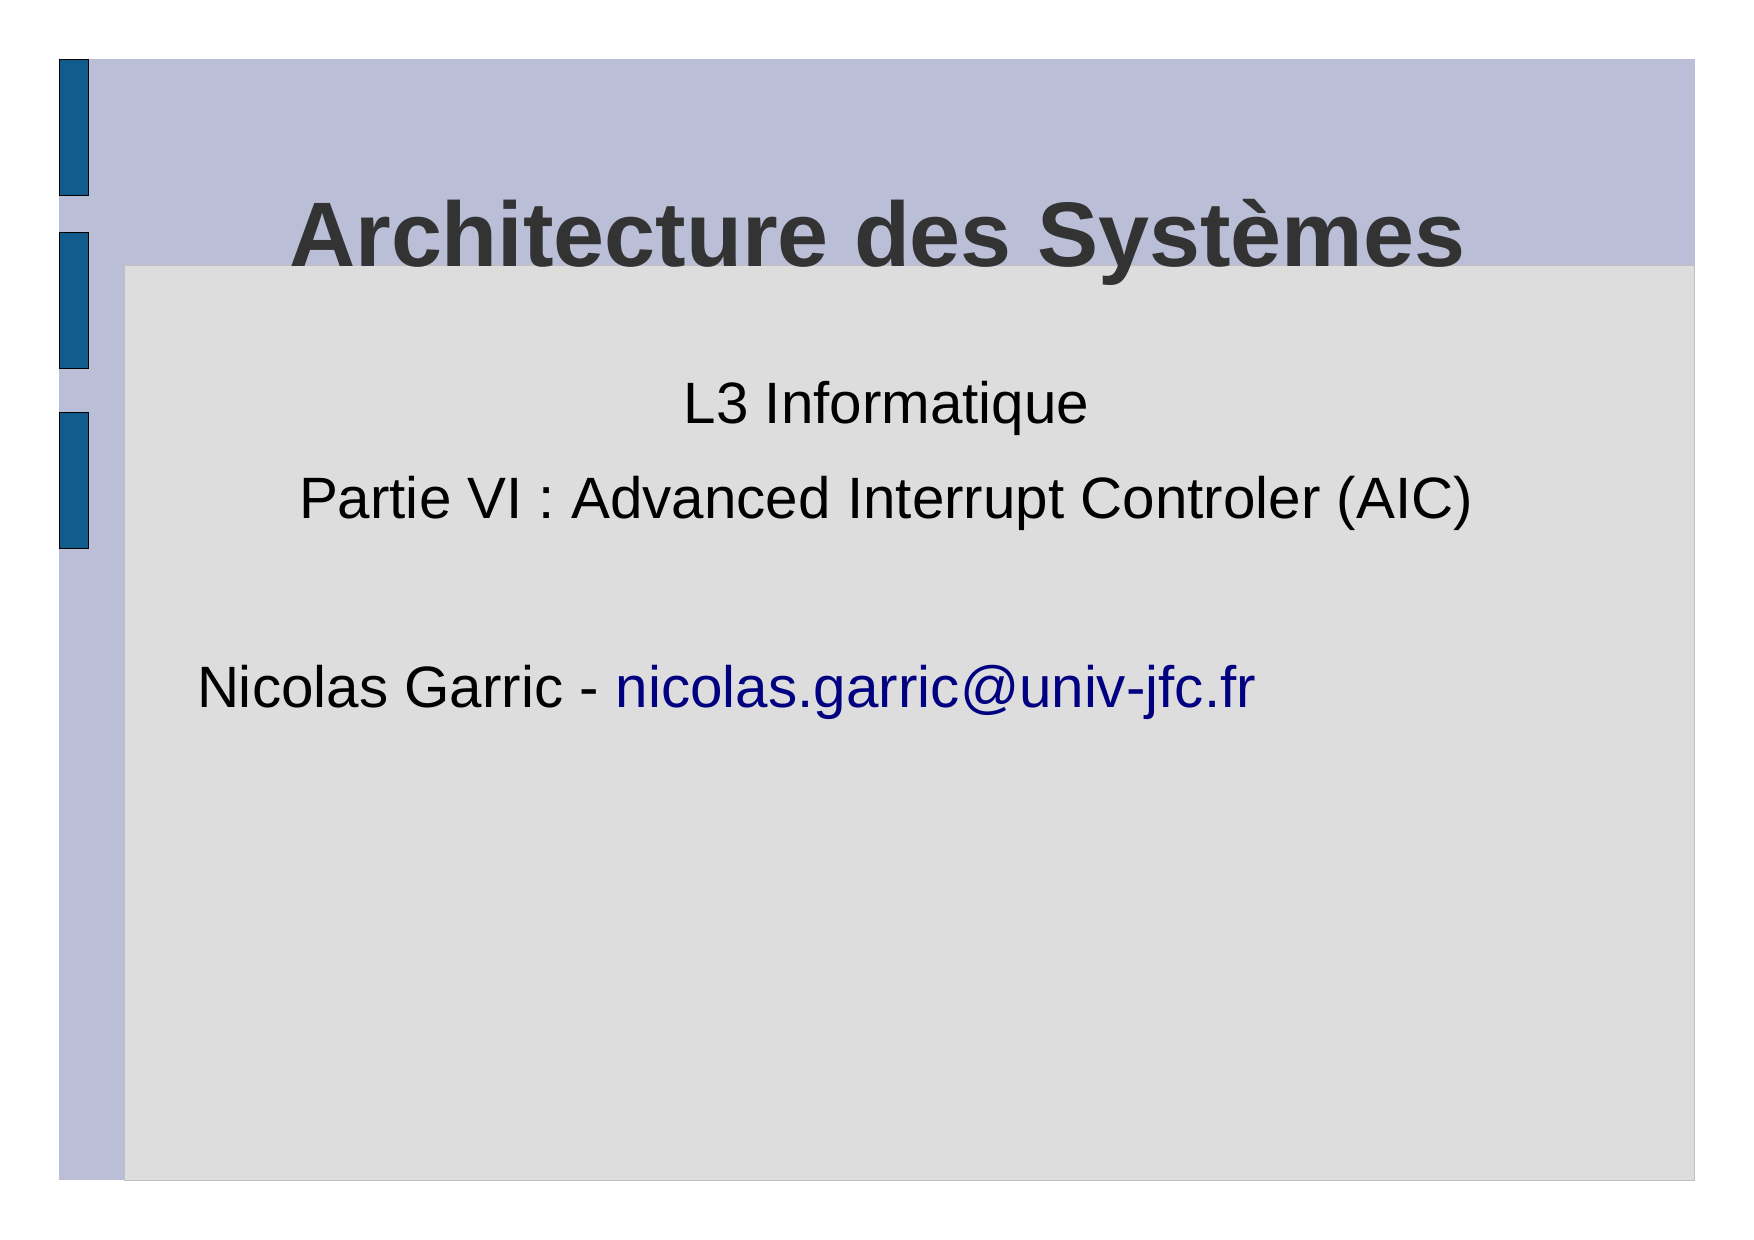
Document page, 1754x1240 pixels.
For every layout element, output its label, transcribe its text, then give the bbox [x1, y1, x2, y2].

title Architecture des Systèmes [179, 141, 1577, 329]
list L3 Informatique Partie VI : Advanced Interrupt Controler (AIC) Nicolas Garric - nicolas.garric@univ-jfc.fr [179, 370, 1577, 1078]
